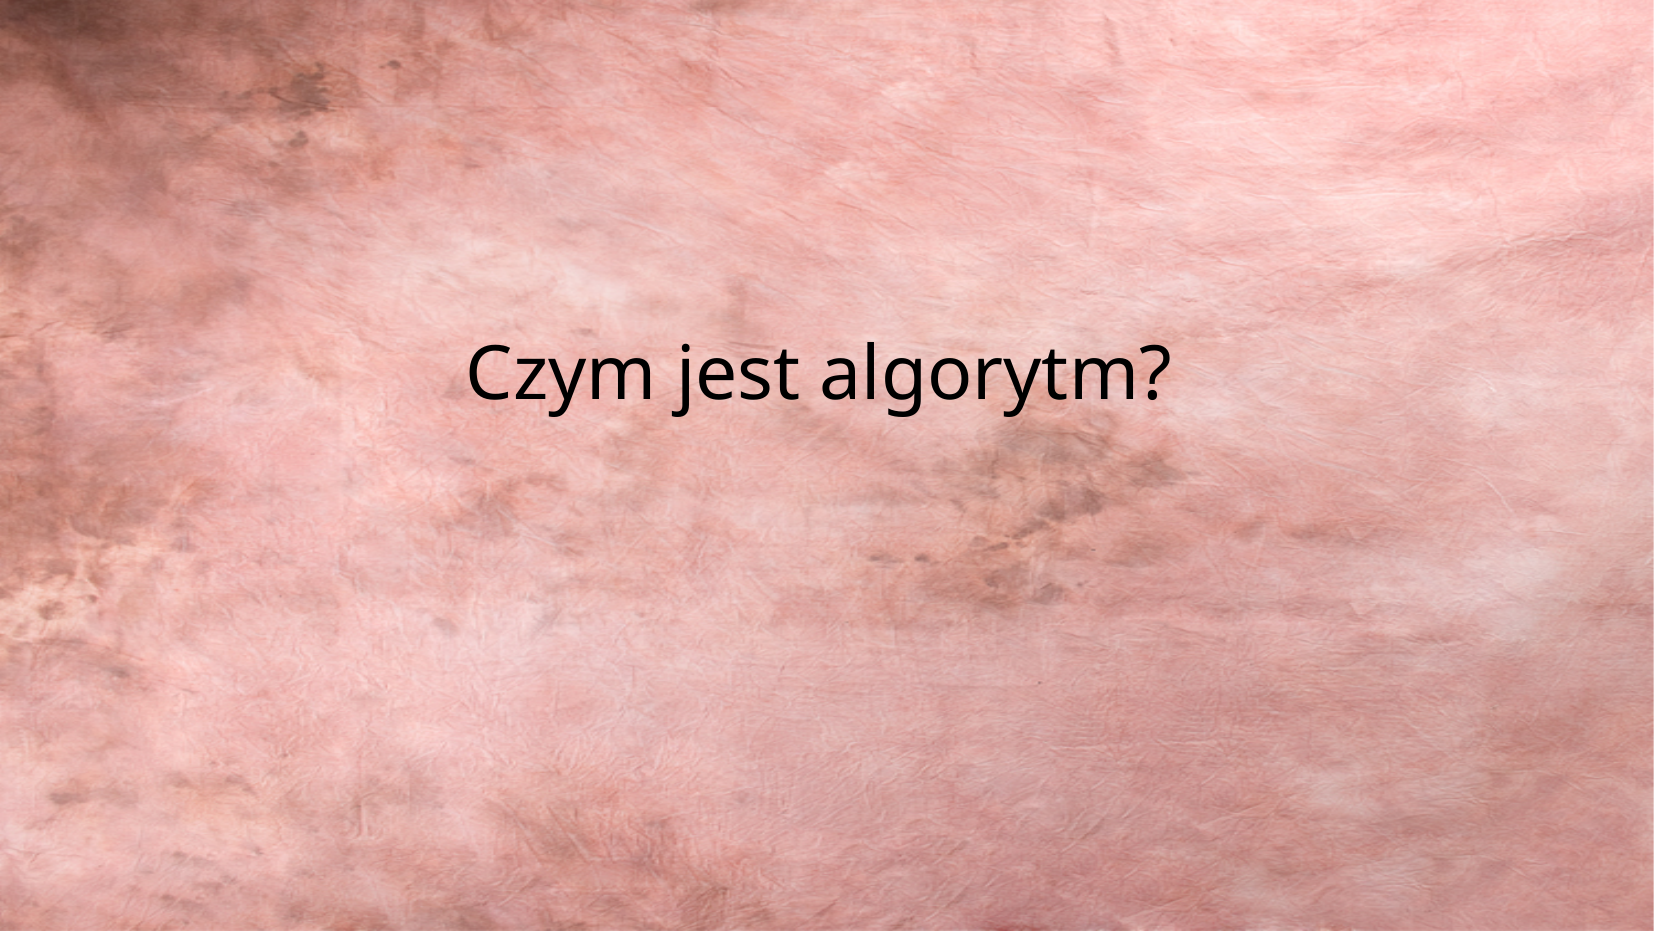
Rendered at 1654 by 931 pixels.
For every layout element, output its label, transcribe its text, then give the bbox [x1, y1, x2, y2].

picture [0, 0, 1654, 931]
title Czym jest algorytm? [75, 360, 1564, 586]
